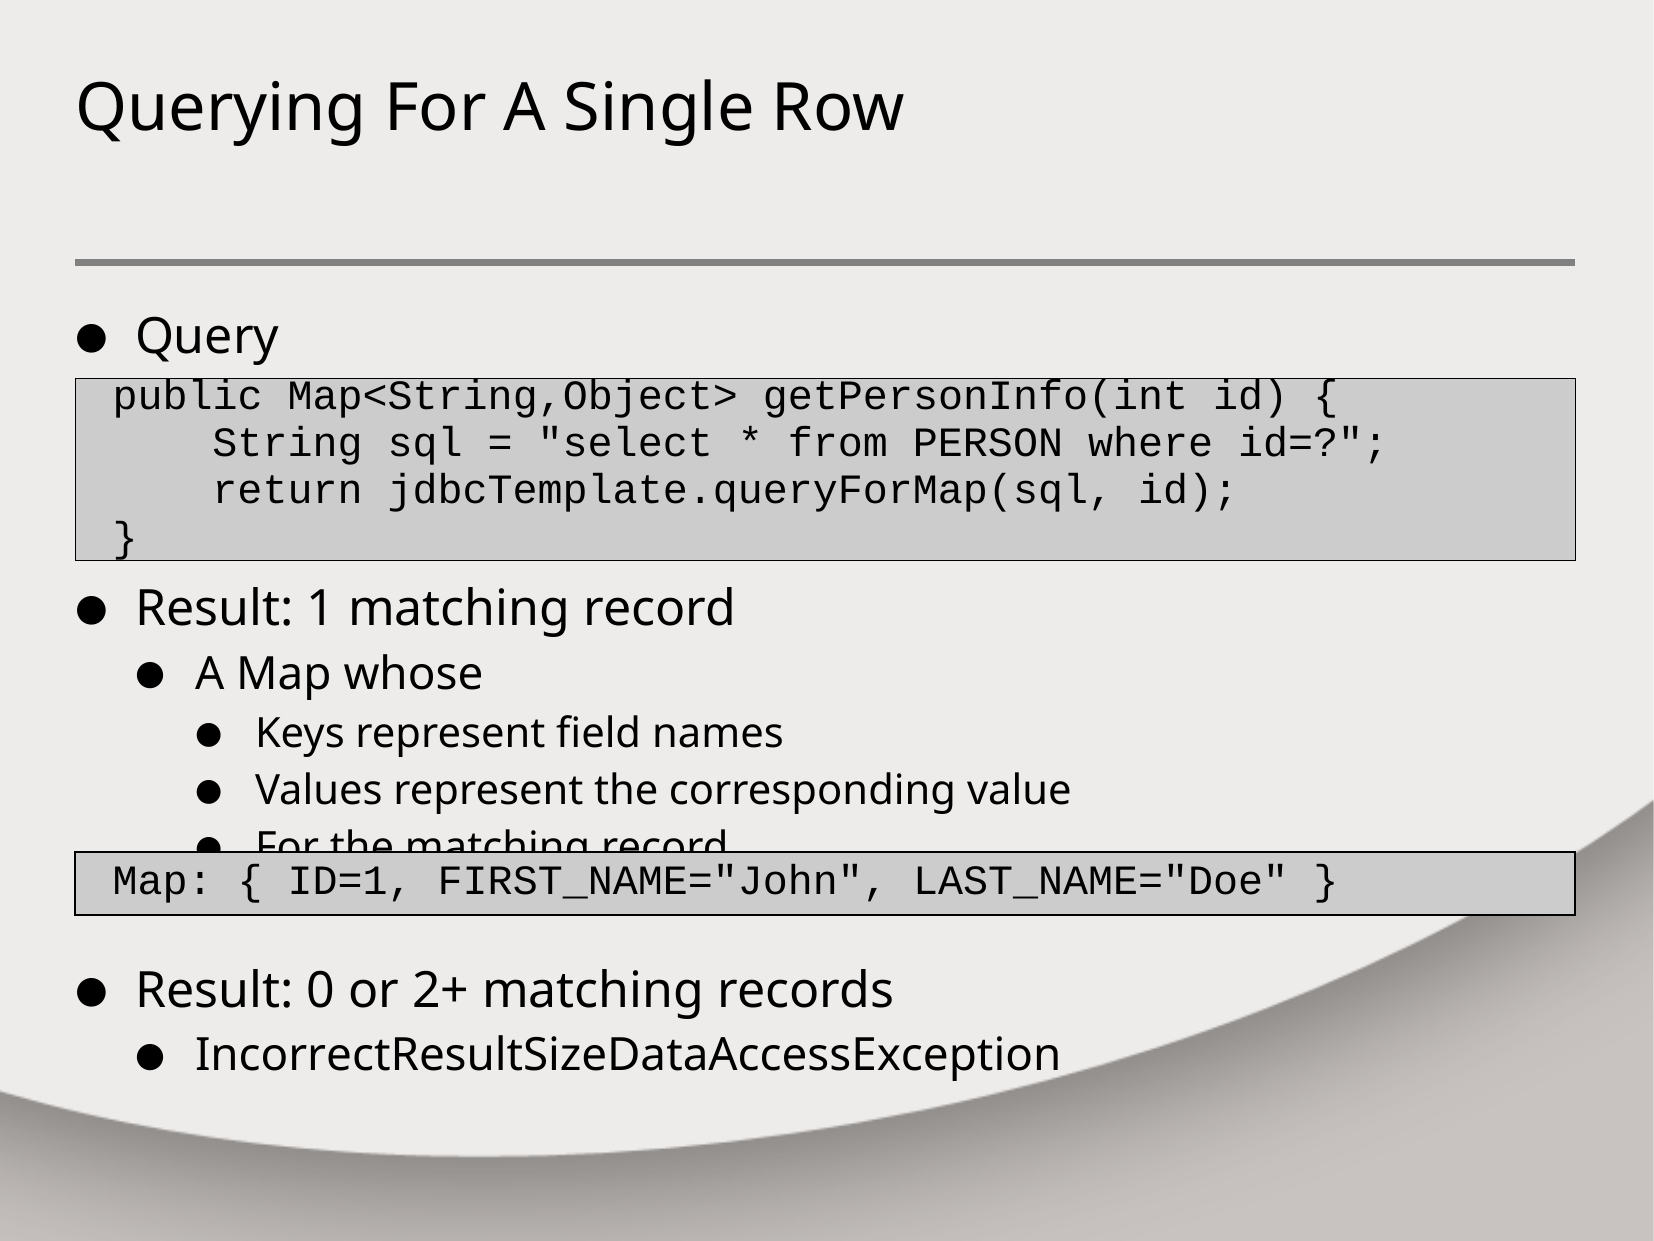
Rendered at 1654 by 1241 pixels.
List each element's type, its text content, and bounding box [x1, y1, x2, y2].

text_box public Map<String,Object> getPersonInfo(int id) { String sql = "select * from PERSON where id=?"; return jdbcTemplate.queryForMap(sql, id); } [75, 378, 1576, 561]
title Querying For A Single Row [75, 75, 1576, 226]
list Query Result: 1 matching record A Map whose Keys represent field names Values represent the corresponding value For the matching record Result: 0 or 2+ matching records IncorrectResultSizeDataAccessException [75, 561, 1576, 852]
text_box Map: { ID=1, FIRST_NAME="John", LAST_NAME="Doe" } [75, 852, 1576, 916]
list Query Result: 1 matching record A Map whose Keys represent field names Values represent the corresponding value For the matching record Result: 0 or 2+ matching records IncorrectResultSizeDataAccessException [75, 300, 1576, 378]
picture [0, 0, 1654, 1241]
list Query Result: 1 matching record A Map whose Keys represent field names Values represent the corresponding value For the matching record Result: 0 or 2+ matching records IncorrectResultSizeDataAccessException [75, 916, 1576, 1163]
